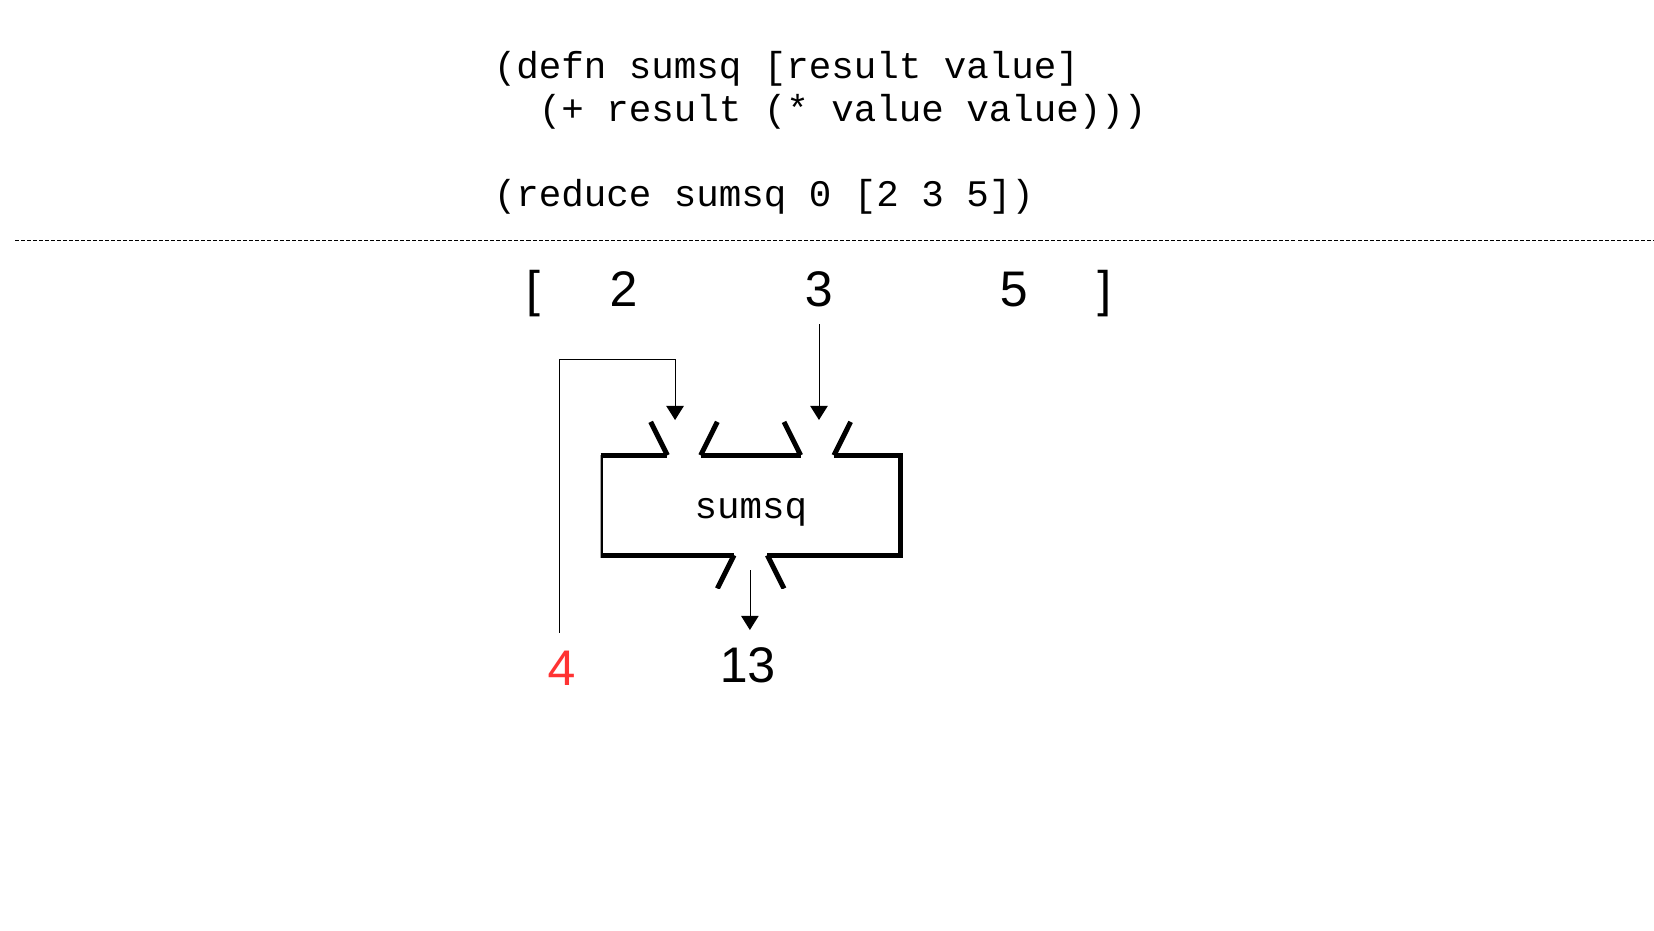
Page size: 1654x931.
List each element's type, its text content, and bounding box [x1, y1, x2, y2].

text_box sumsq [679, 479, 830, 537]
text_box 13 [705, 630, 796, 706]
text_box (defn sumsq [result value] (+ result (* value value))) (reduce sumsq 0 [2 3 5]) [478, 40, 1175, 228]
text_box 4 [532, 632, 586, 704]
picture [600, 388, 909, 589]
text_box [ 2 3 5 ] [511, 253, 1143, 325]
